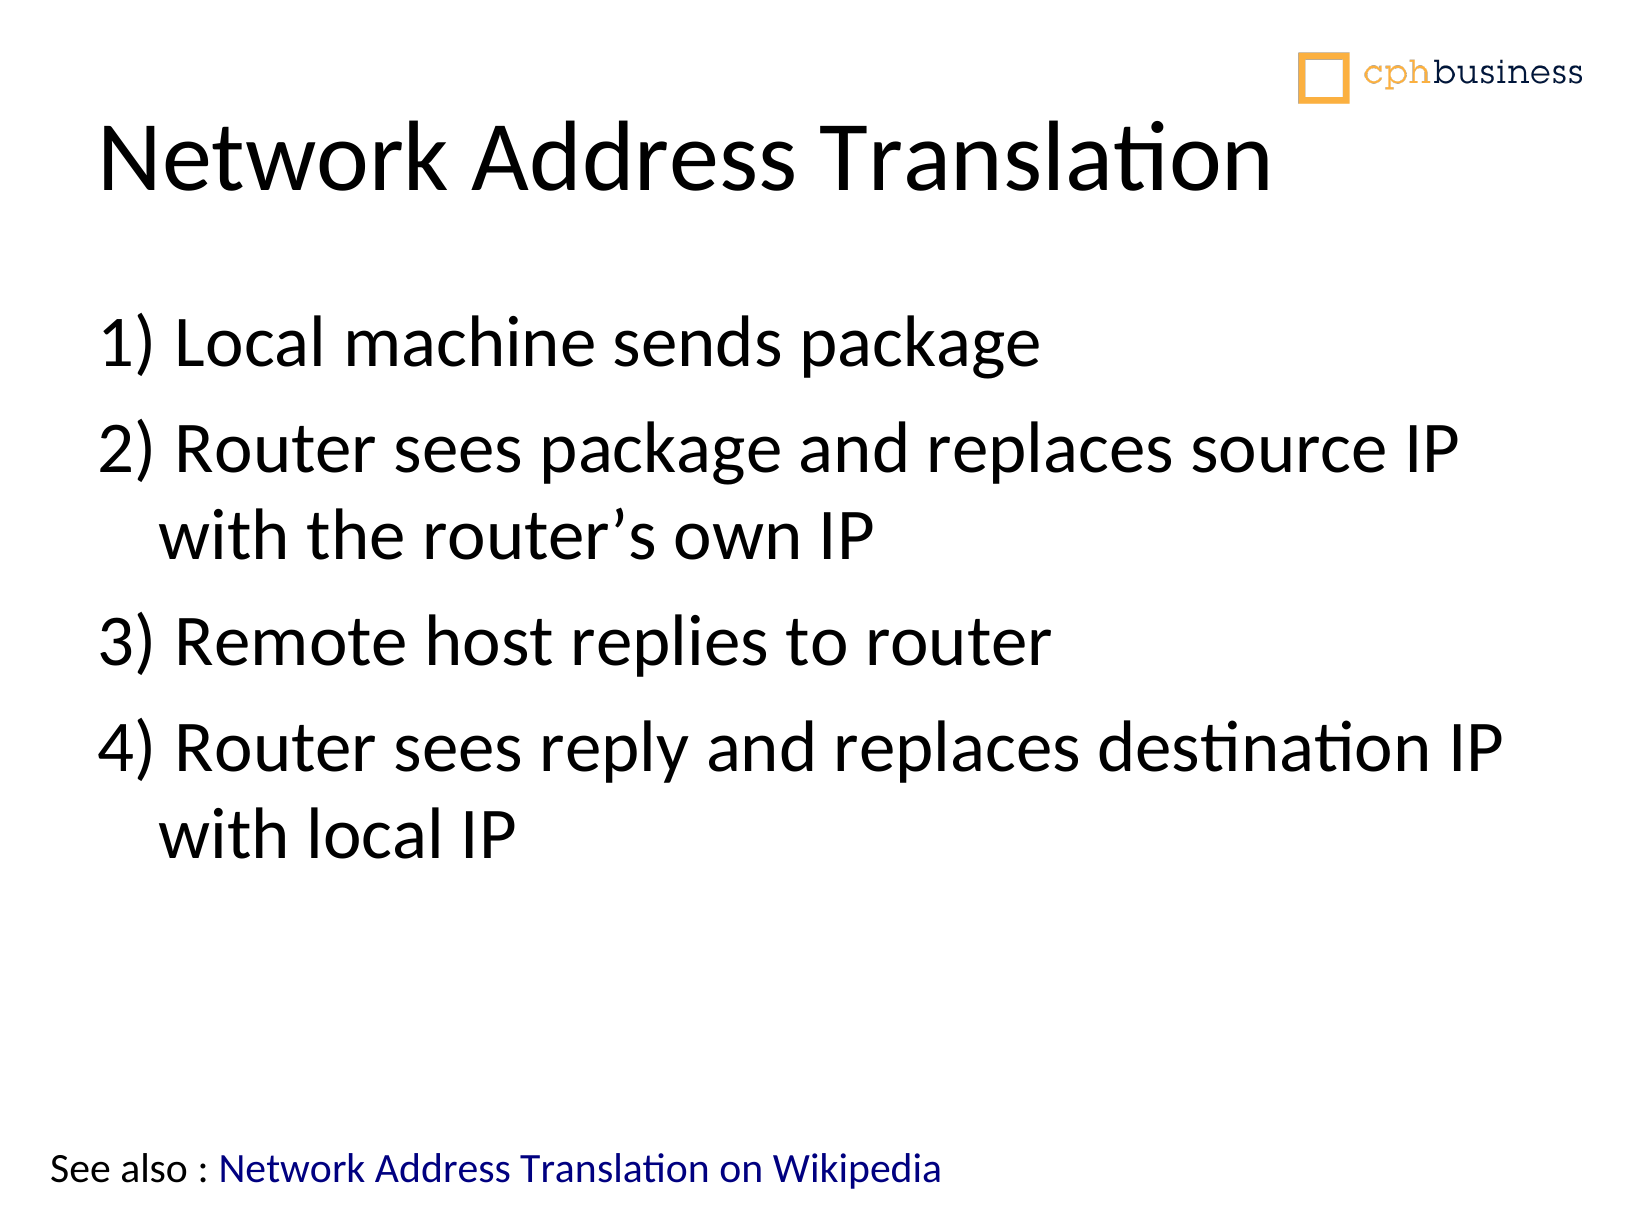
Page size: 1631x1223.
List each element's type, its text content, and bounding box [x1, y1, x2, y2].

title Network Address Translation [81, 48, 1549, 253]
picture [1247, 1, 1631, 155]
list Local machine sends package Router sees package and replaces source IP with the router’s own IP Remote host replies to router Router sees reply and replaces destination IP with local IP [81, 285, 1549, 1092]
text_box See also : Network Address Translation on Wikipedia [35, 1133, 1536, 1199]
